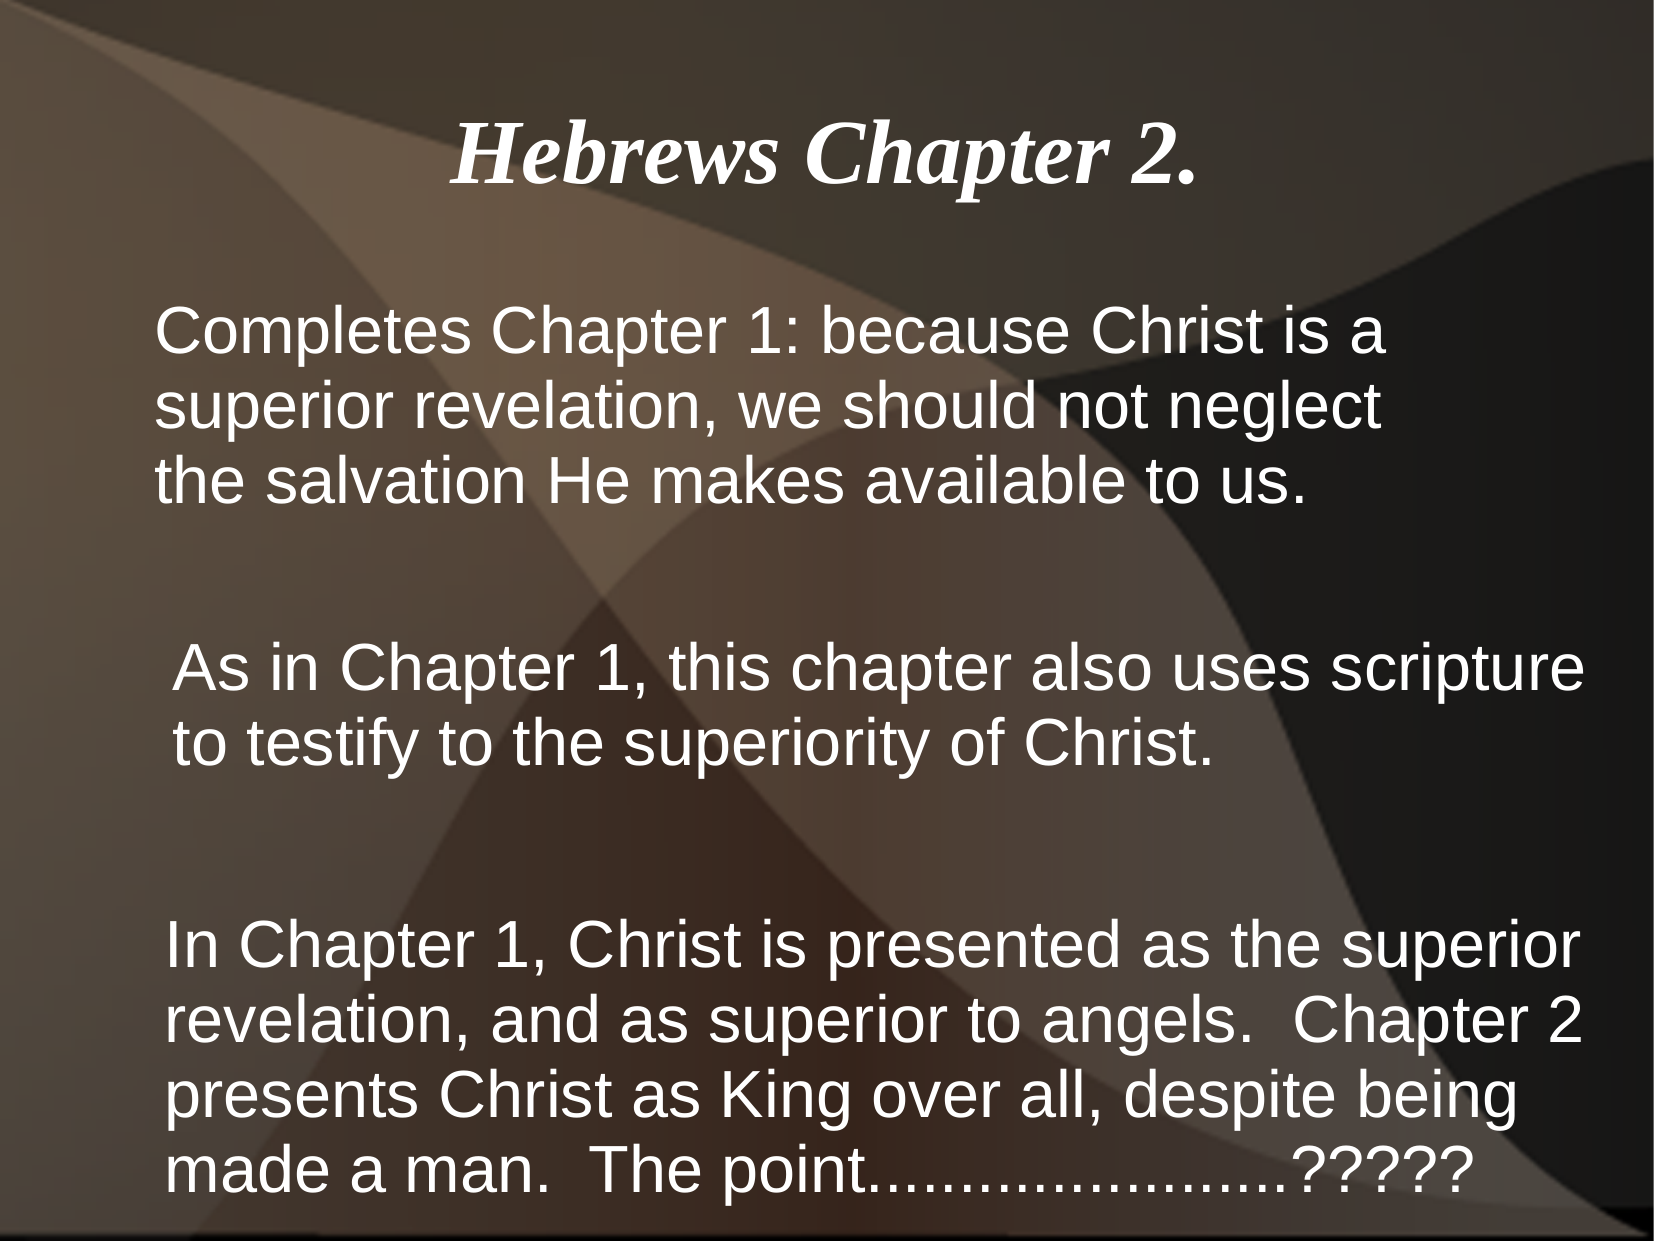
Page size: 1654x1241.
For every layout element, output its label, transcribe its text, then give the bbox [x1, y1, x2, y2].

picture [0, 0, 1654, 1241]
text_box Completes Chapter 1: because Christ is a superior revelation, we should not neglect the salvation He makes available to us. [139, 285, 1426, 526]
text_box As in Chapter 1, this chapter also uses scripture to testify to the superiority of Christ. [157, 622, 1608, 788]
title Hebrews Chapter 2. [82, 56, 1571, 250]
text_box In Chapter 1, Christ is presented as the superior revelation, and as superior to angels. Chapter 2 presents Christ as King over all, despite being made a man. The point.......................????? [150, 900, 1626, 1214]
